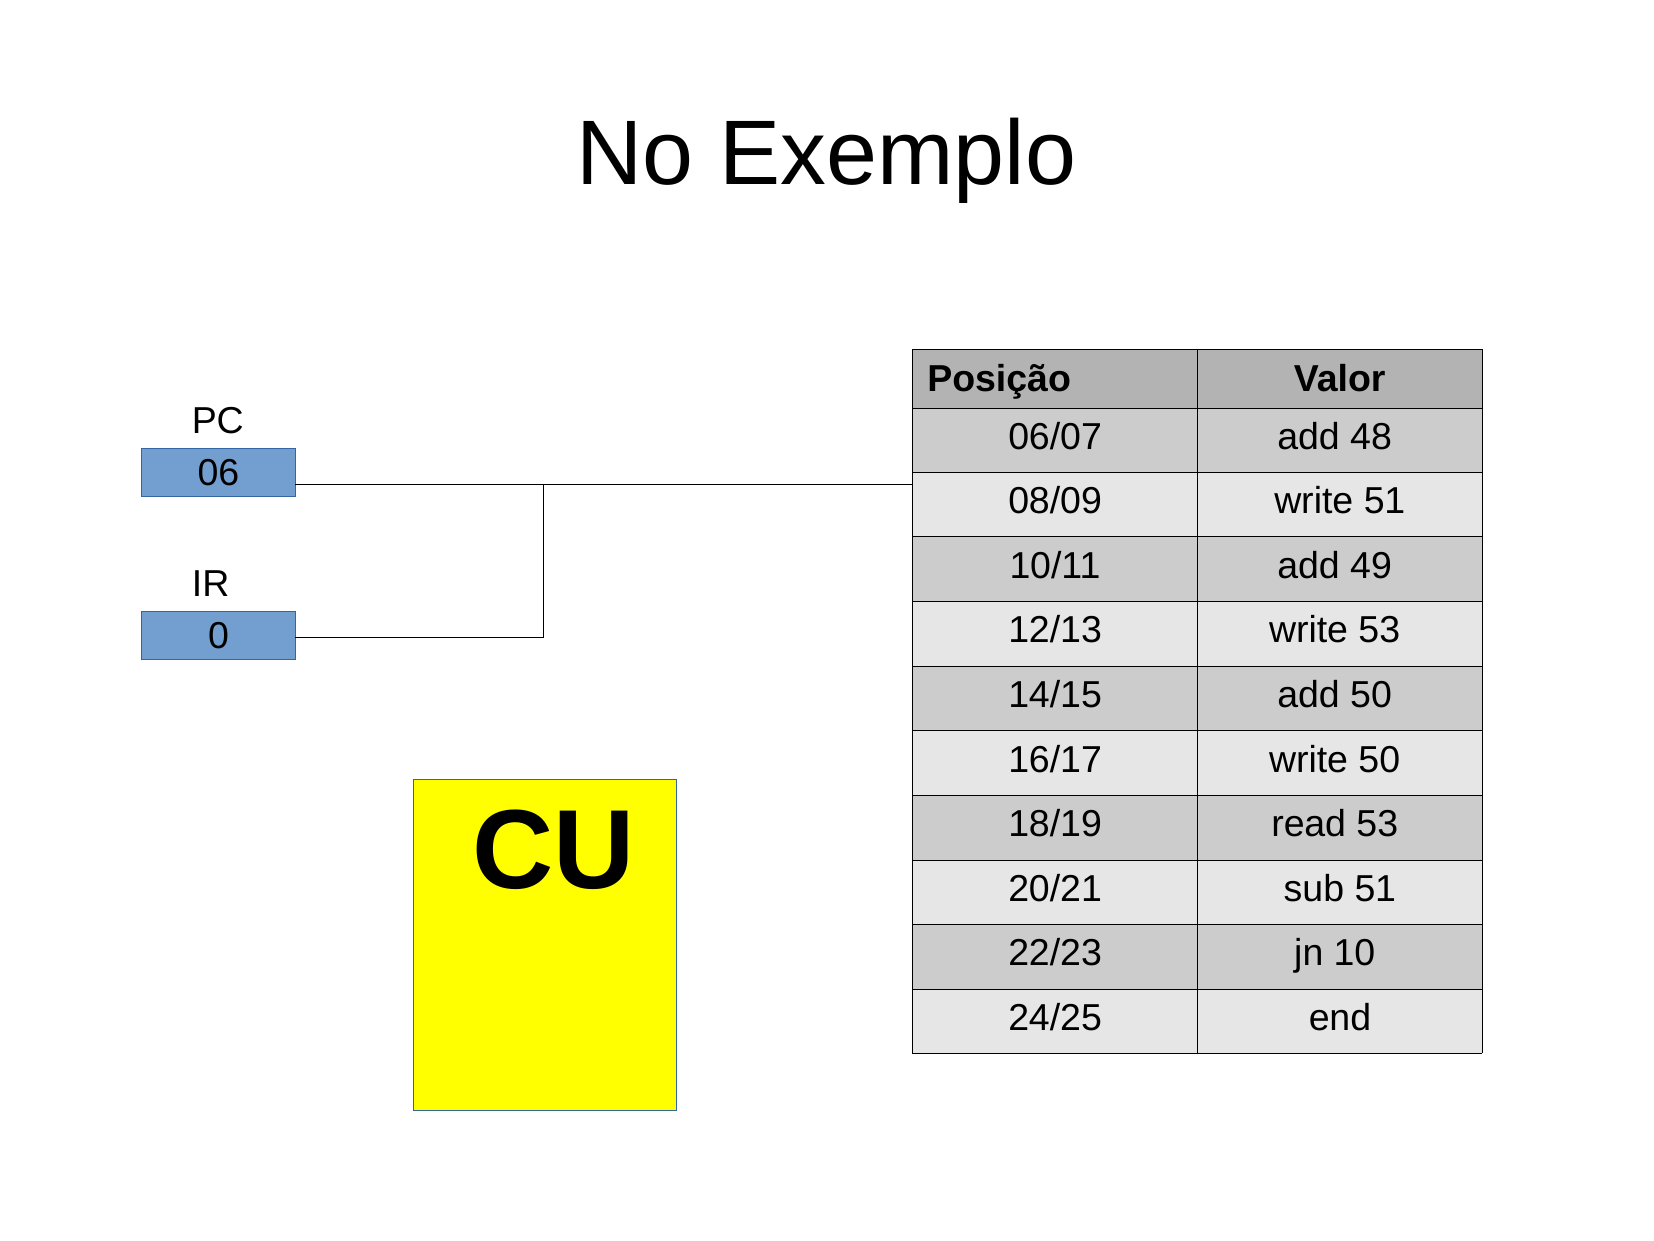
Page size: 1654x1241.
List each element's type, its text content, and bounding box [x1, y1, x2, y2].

text_box 06 [141, 448, 296, 497]
title No Exemplo [82, 49, 1571, 257]
table_cell write 50 [1198, 731, 1482, 795]
table_cell 14/15 [913, 667, 1197, 730]
table_cell 16/17 [913, 731, 1197, 795]
table_cell 06/07 [913, 409, 1197, 472]
table_cell add 48 [1198, 409, 1482, 472]
table_cell write 53 [1198, 602, 1482, 666]
table_cell read 53 [1198, 796, 1482, 860]
table_cell write 51 [1198, 473, 1482, 536]
text_box CU [457, 779, 650, 920]
table_cell jn 10 [1198, 925, 1482, 989]
text_box [413, 779, 677, 1111]
table_cell 22/23 [913, 925, 1197, 989]
text_box PC [177, 392, 259, 449]
table_cell end [1198, 990, 1482, 1053]
table_cell 12/13 [913, 602, 1197, 666]
table_cell 18/19 [913, 796, 1197, 860]
table_cell sub 51 [1198, 861, 1482, 924]
table_header Valor [1198, 350, 1482, 408]
text_box IR [177, 555, 245, 612]
table_cell add 49 [1198, 537, 1482, 601]
table_cell 08/09 [913, 473, 1197, 536]
table_cell add 50 [1198, 667, 1482, 730]
text_box 0 [141, 611, 296, 660]
table_cell 20/21 [913, 861, 1197, 924]
table_header Posição [913, 350, 1197, 408]
table_cell 10/11 [913, 537, 1197, 601]
table_cell 24/25 [913, 990, 1197, 1053]
